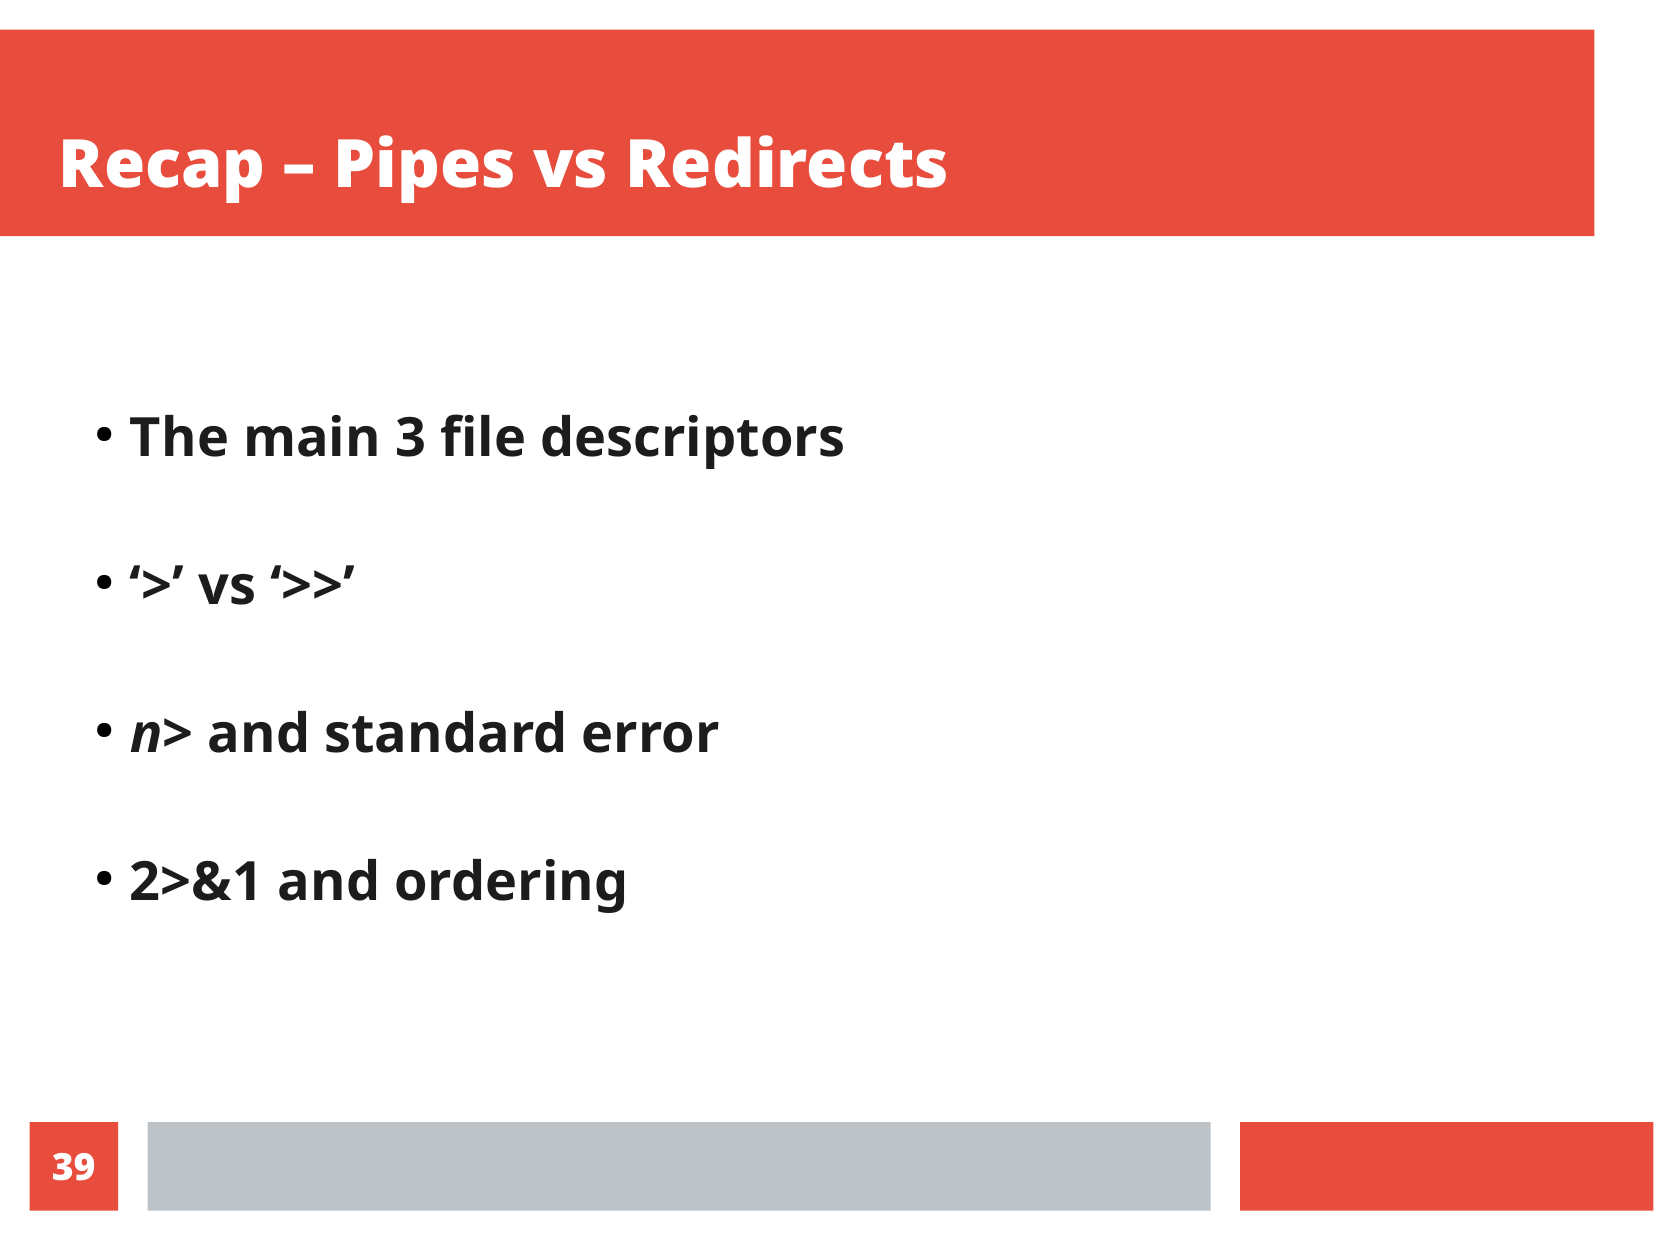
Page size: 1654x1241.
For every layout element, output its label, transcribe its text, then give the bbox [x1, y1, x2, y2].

subtitle The main 3 file descriptors ‘>’ vs ‘>>’ n> and standard error 2>&1 and ordering [59, 324, 1565, 1093]
title Recap – Pipes vs Redirects [59, 59, 1595, 207]
